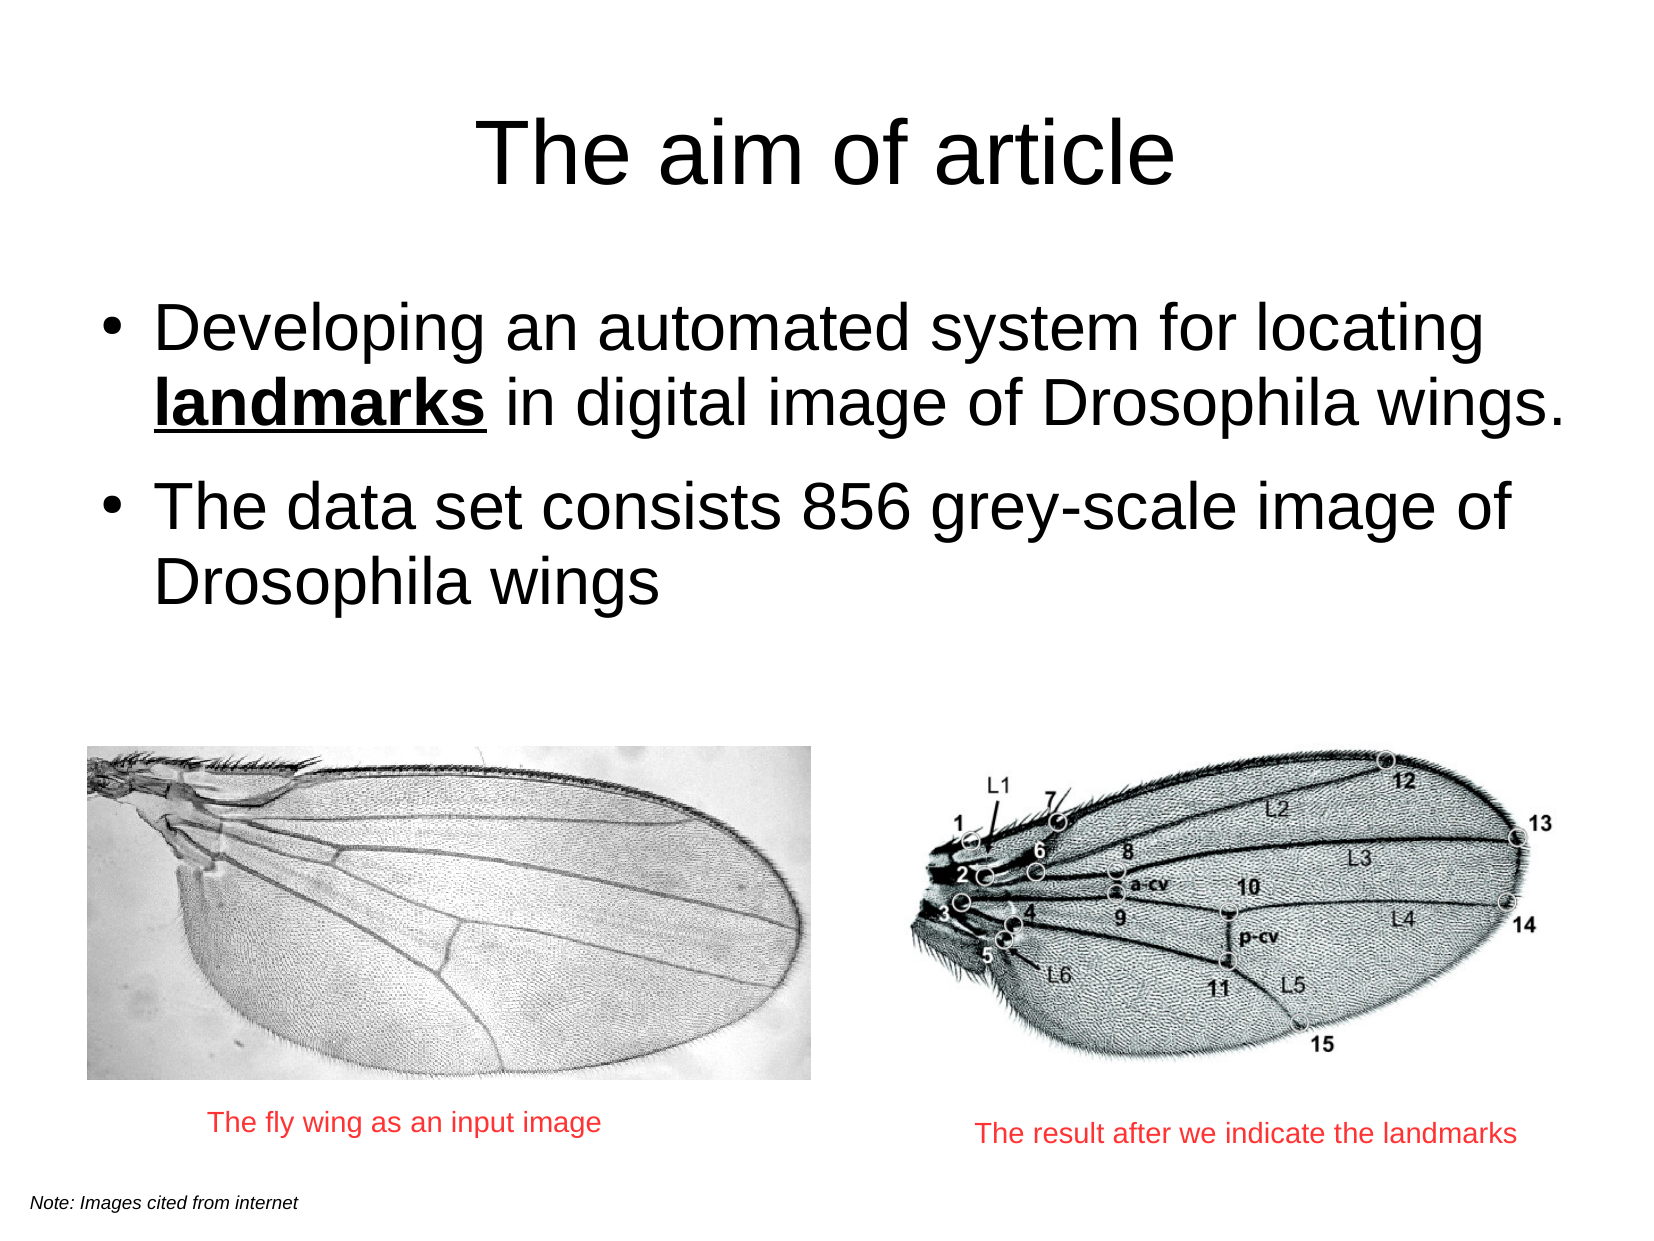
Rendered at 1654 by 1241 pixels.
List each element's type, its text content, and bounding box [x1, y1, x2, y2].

title The aim of article [82, 49, 1571, 257]
text_box Note: Images cited from internet [15, 1185, 313, 1221]
text_box The result after we indicate the landmarks [959, 1110, 1534, 1158]
text_box The fly wing as an input image [192, 1098, 618, 1146]
picture [87, 746, 811, 1081]
picture [885, 734, 1566, 1076]
list Developing an automated system for locating landmarks in digital image of Drosophila wings. The data set consists 856 grey-scale image of Drosophila wings [82, 290, 1571, 1010]
